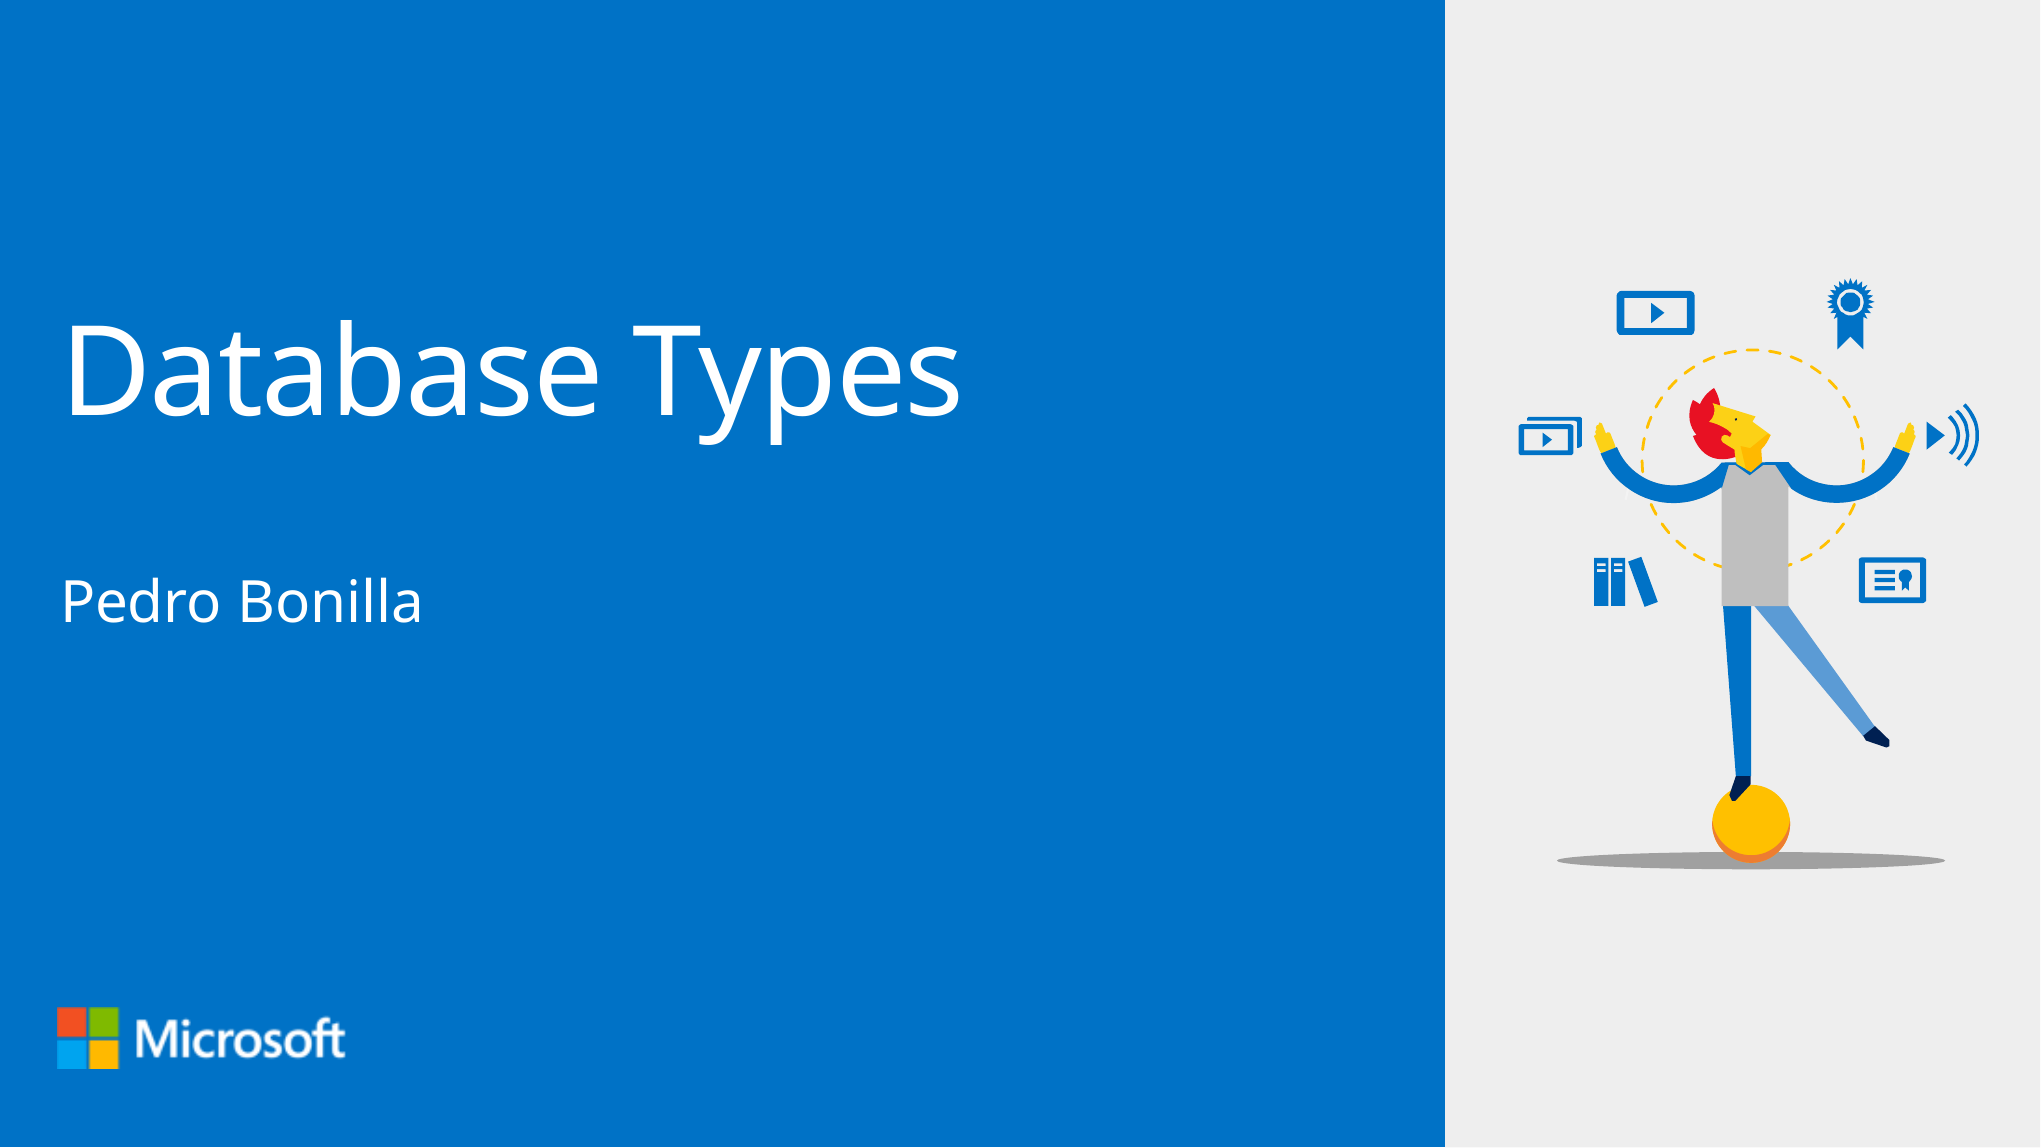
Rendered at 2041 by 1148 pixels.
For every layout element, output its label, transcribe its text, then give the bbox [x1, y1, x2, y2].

title Database Types [45, 275, 1396, 456]
picture [57, 1007, 433, 1069]
list Pedro Bonilla [45, 548, 1396, 699]
